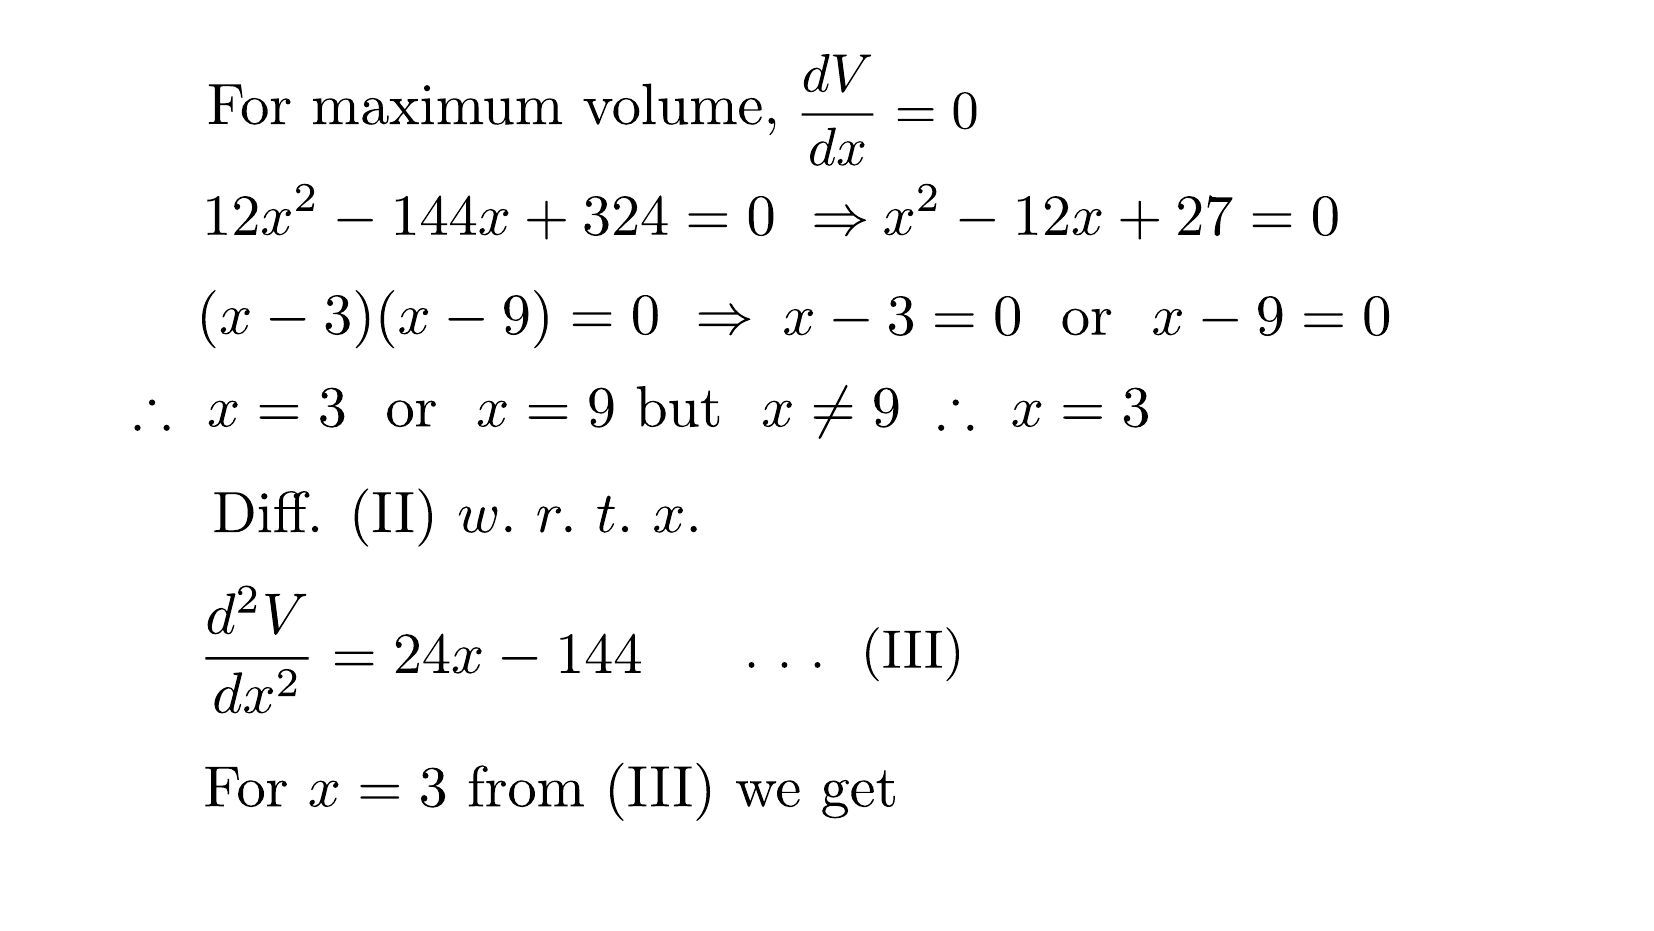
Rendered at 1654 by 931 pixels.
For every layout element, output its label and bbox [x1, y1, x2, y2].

text_box [214, 488, 697, 547]
text_box [746, 627, 959, 682]
text_box [784, 295, 1390, 337]
text_box [208, 83, 776, 136]
text_box [205, 585, 641, 714]
text_box [205, 762, 895, 821]
text_box [134, 384, 1149, 439]
title [47, 37, 1595, 898]
text_box [199, 290, 751, 349]
text_box [801, 54, 977, 166]
text_box [884, 183, 1338, 240]
text_box [205, 183, 867, 240]
